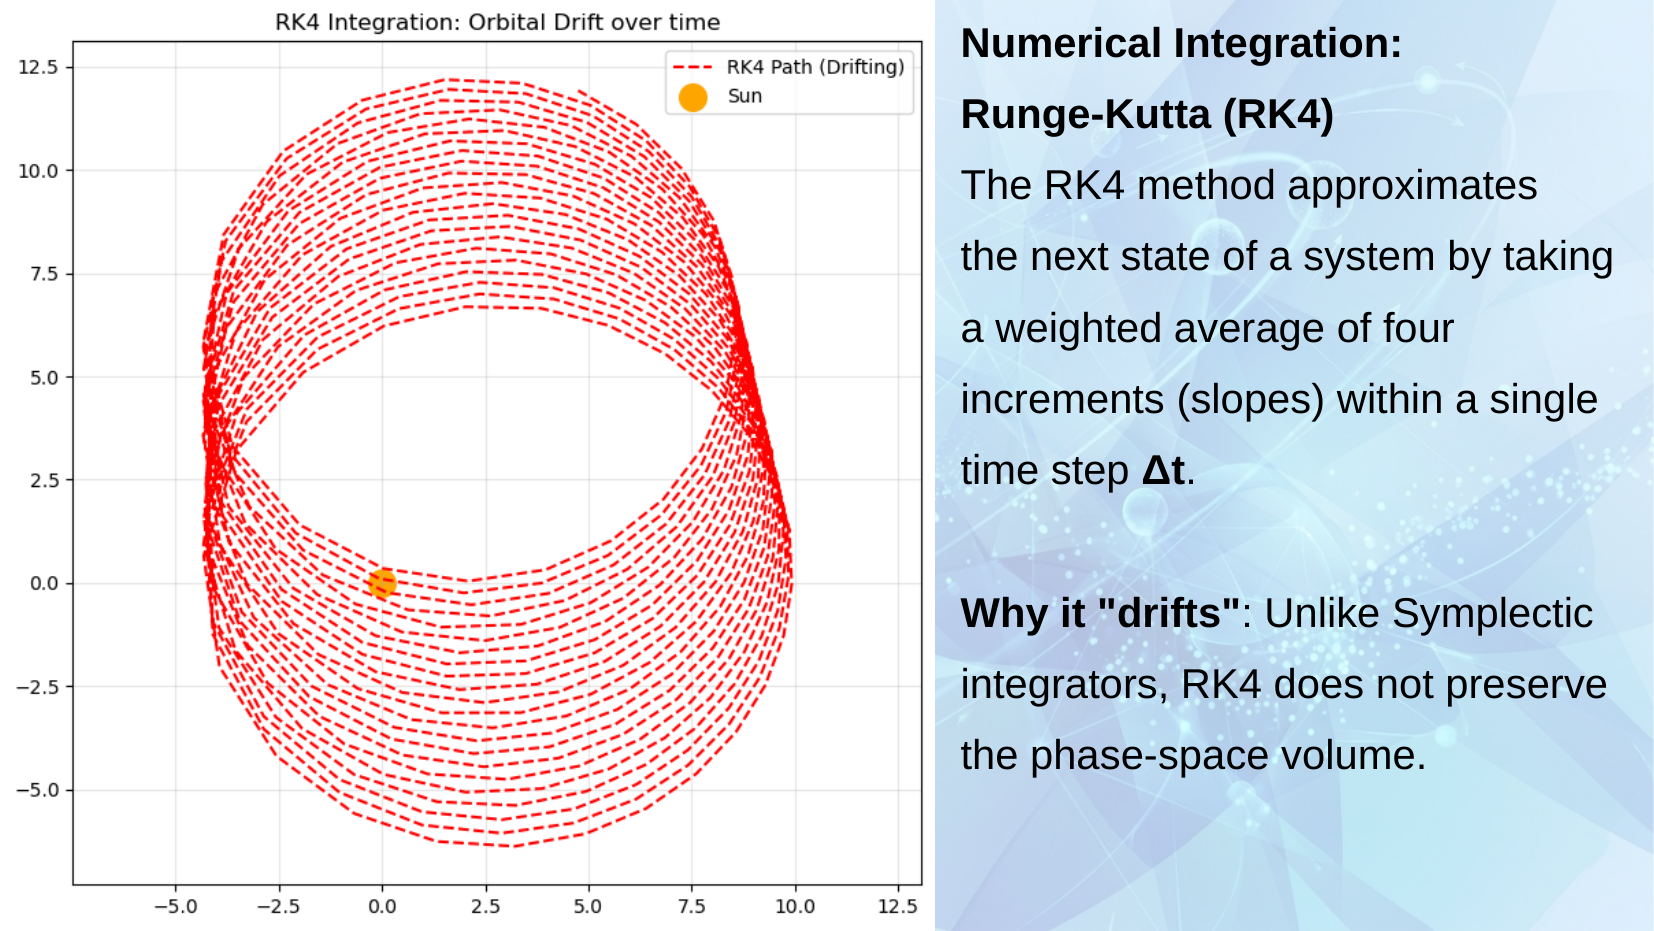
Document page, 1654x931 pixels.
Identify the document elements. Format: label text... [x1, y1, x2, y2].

picture [0, 0, 1654, 931]
text_box Numerical Integration: Runge-Kutta (RK4) The RK4 method approximates the next state of a system by taking a weighted average of four increments (slopes) within a single time step Δt. Why it "drifts": Unlike Symplectic integrators, RK4 does not preserve the phase-space volume. [945, 11, 1636, 854]
